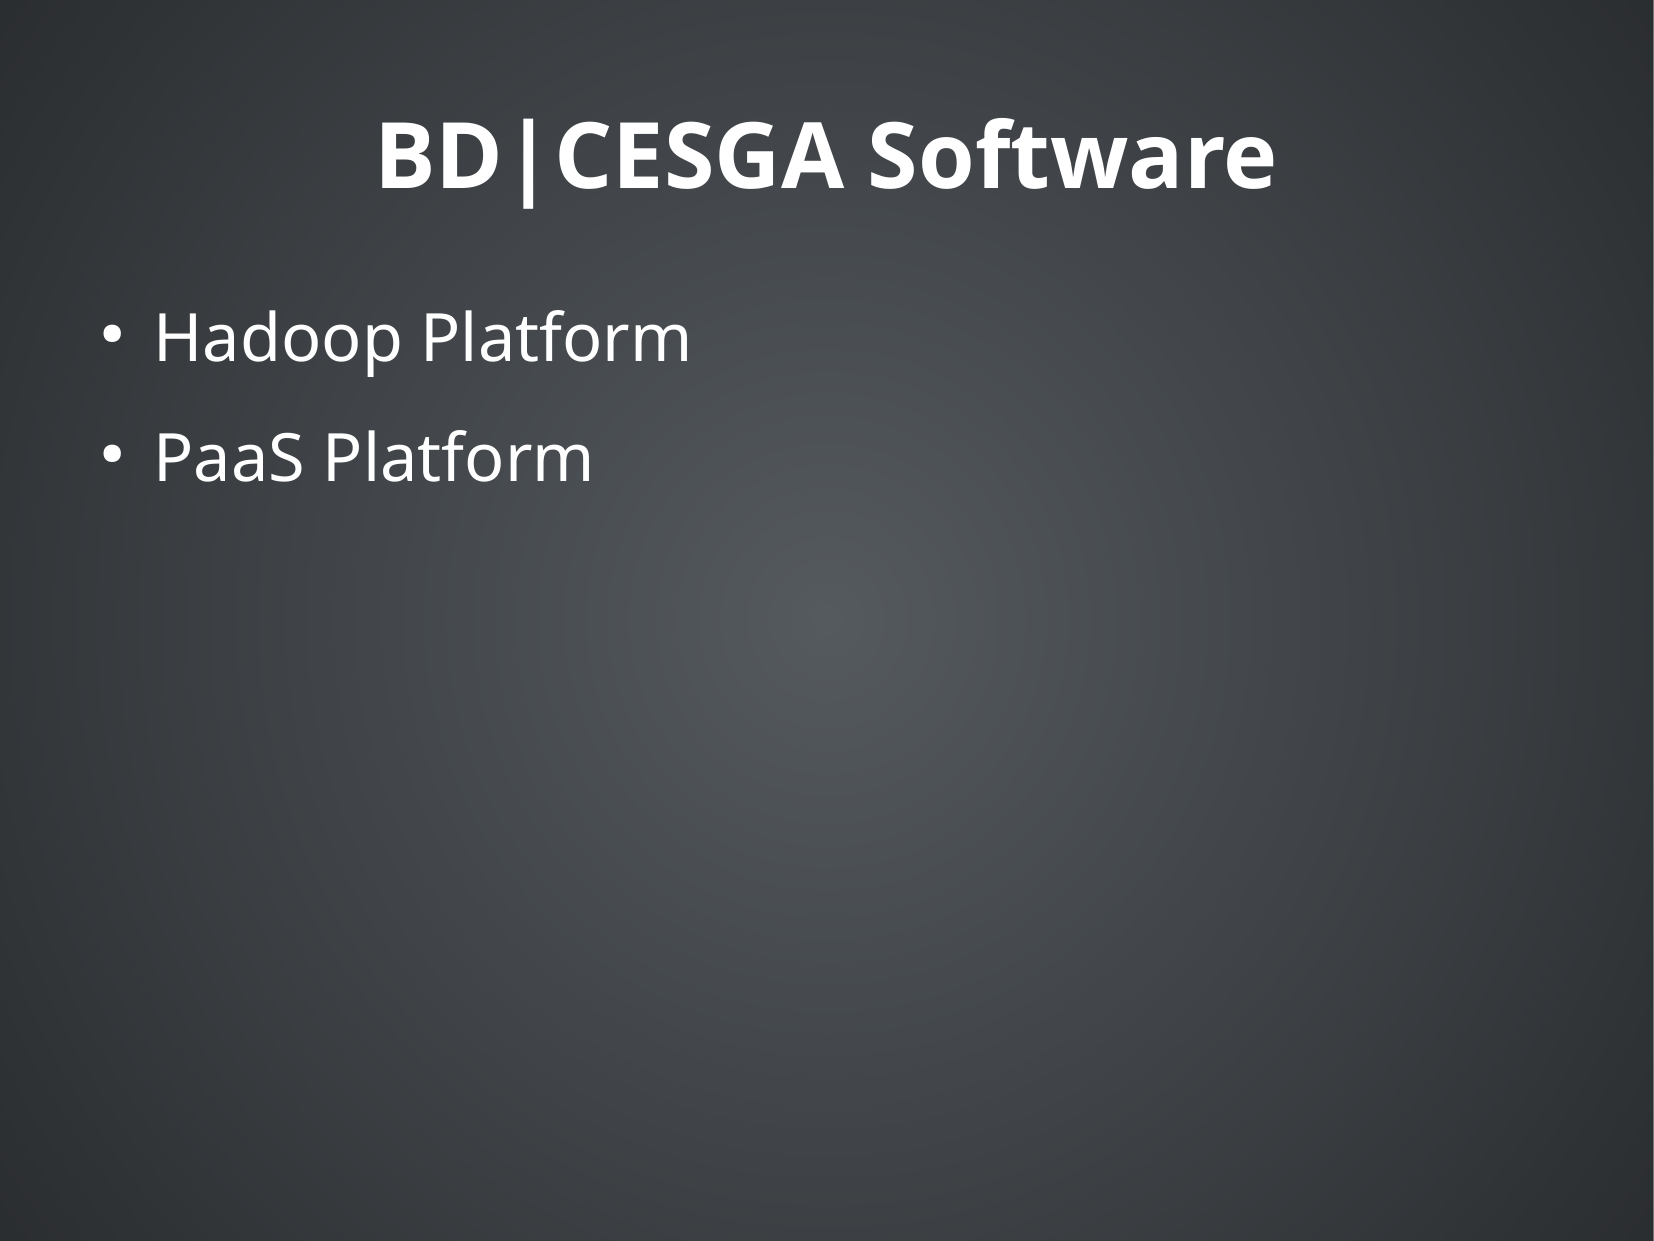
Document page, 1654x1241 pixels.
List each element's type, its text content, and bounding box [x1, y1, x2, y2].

list Hadoop Platform PaaS Platform [82, 290, 1571, 1010]
picture [0, 0, 1654, 1241]
title BD|CESGA Software [82, 49, 1571, 257]
